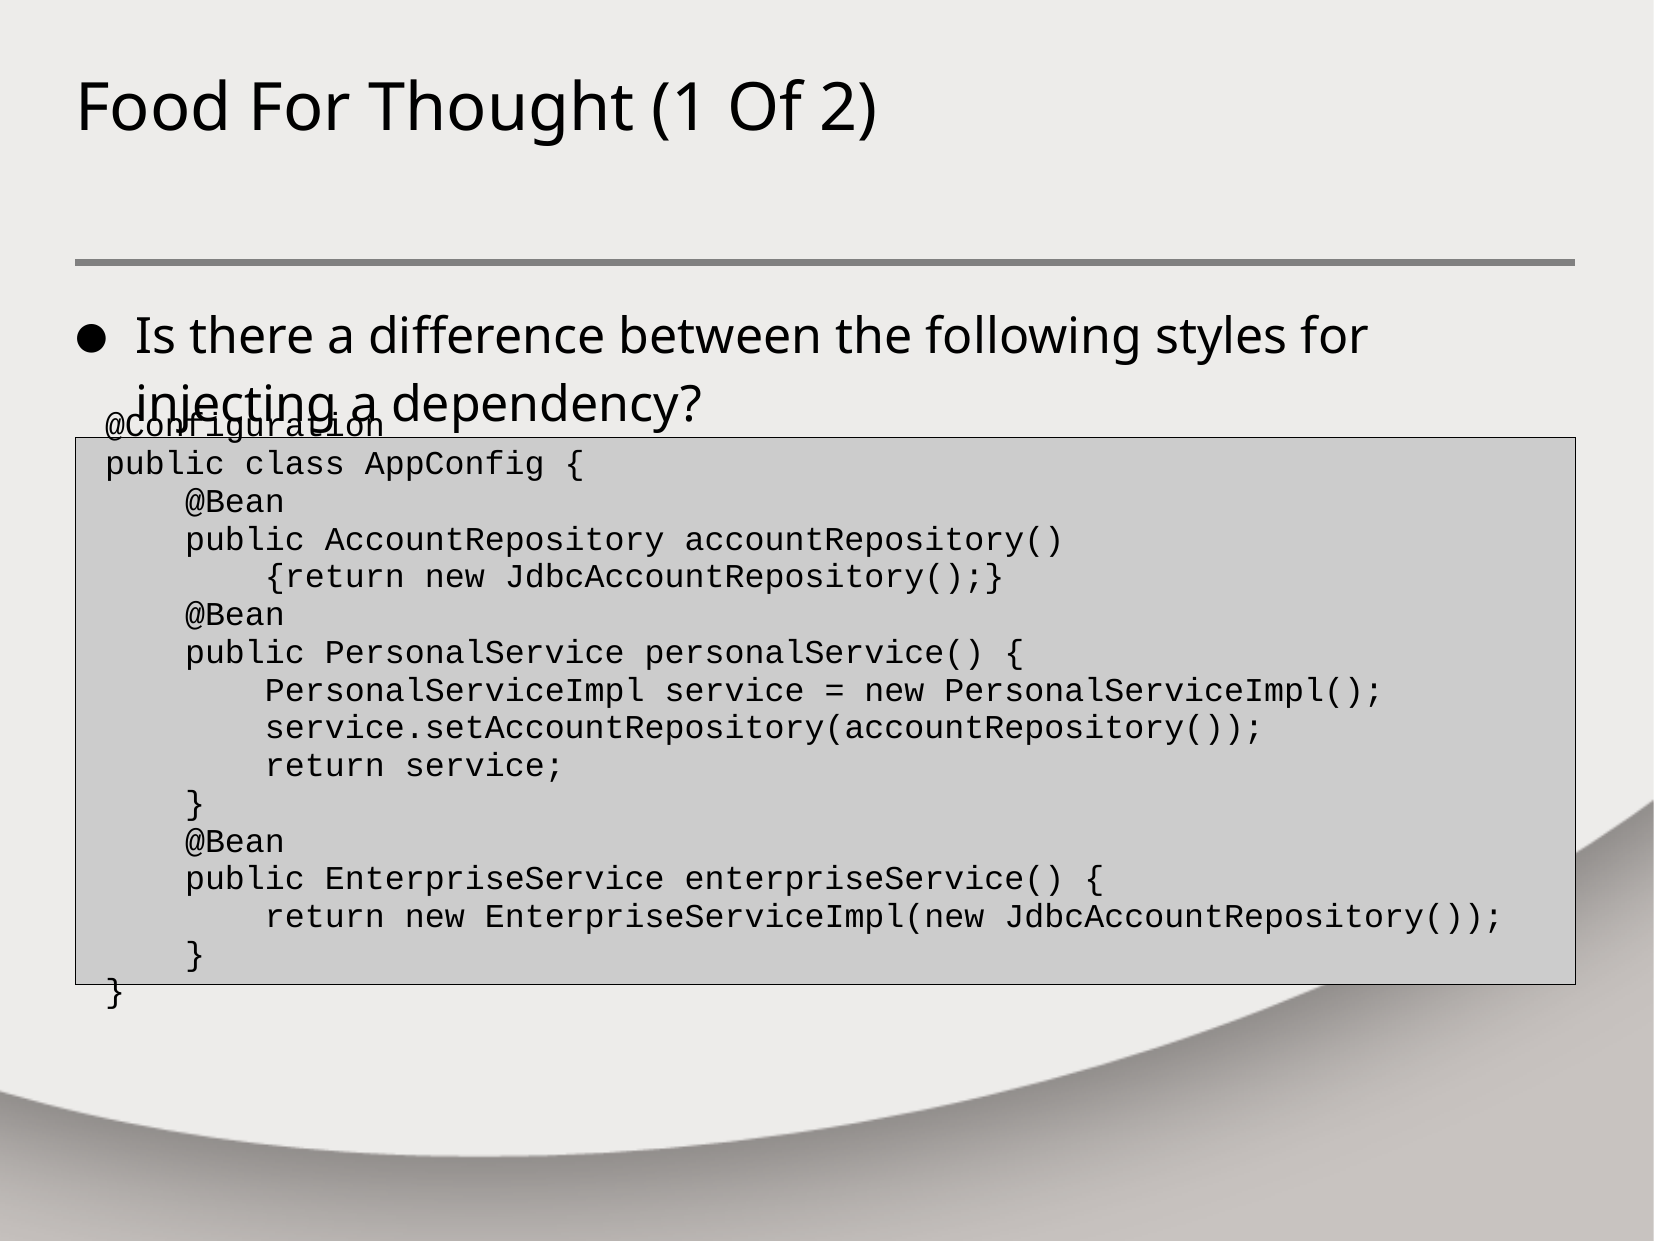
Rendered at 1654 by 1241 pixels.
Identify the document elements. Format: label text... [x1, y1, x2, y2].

list Is there a difference between the following styles for injecting a dependency? [75, 300, 1576, 437]
title Food For Thought (1 Of 2) [75, 75, 1576, 226]
text_box @Configuration public class AppConfig { @Bean public AccountRepository accountRepository() {return new JdbcAccountRepository();} @Bean public PersonalService personalService() { PersonalServiceImpl service = new PersonalServiceImpl(); service.setAccountRepository(accountRepository()); return service; } @Bean public EnterpriseService enterpriseService() { return new EnterpriseServiceImpl(new JdbcAccountRepository()); } } [75, 437, 1576, 985]
list Is there a difference between the following styles for injecting a dependency? [75, 985, 1576, 1163]
picture [0, 0, 1654, 1241]
